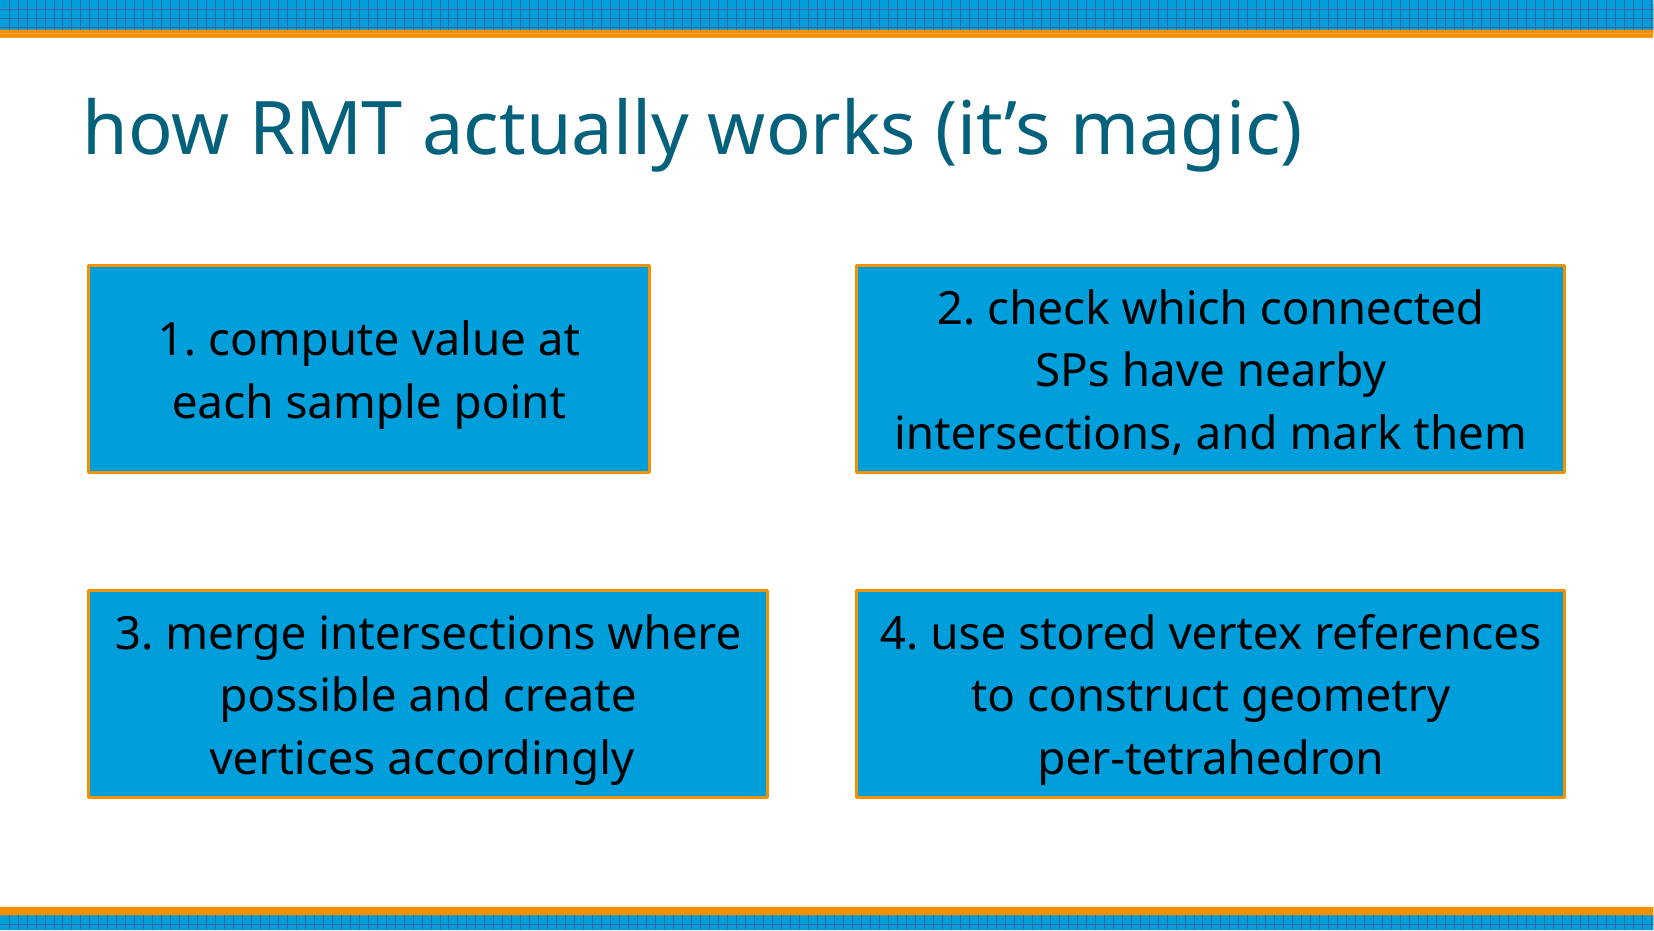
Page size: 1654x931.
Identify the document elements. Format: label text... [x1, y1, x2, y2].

title how RMT actually works (it’s magic) [82, 44, 1571, 207]
text_box 1. compute value at each sample point [88, 265, 650, 473]
text_box 2. check which connected SPs have nearby intersections, and mark them [856, 265, 1565, 473]
text_box 3. merge intersections where possible and create vertices accordingly [88, 590, 768, 798]
text_box 4. use stored vertex references to construct geometry per-tetrahedron [856, 590, 1565, 798]
